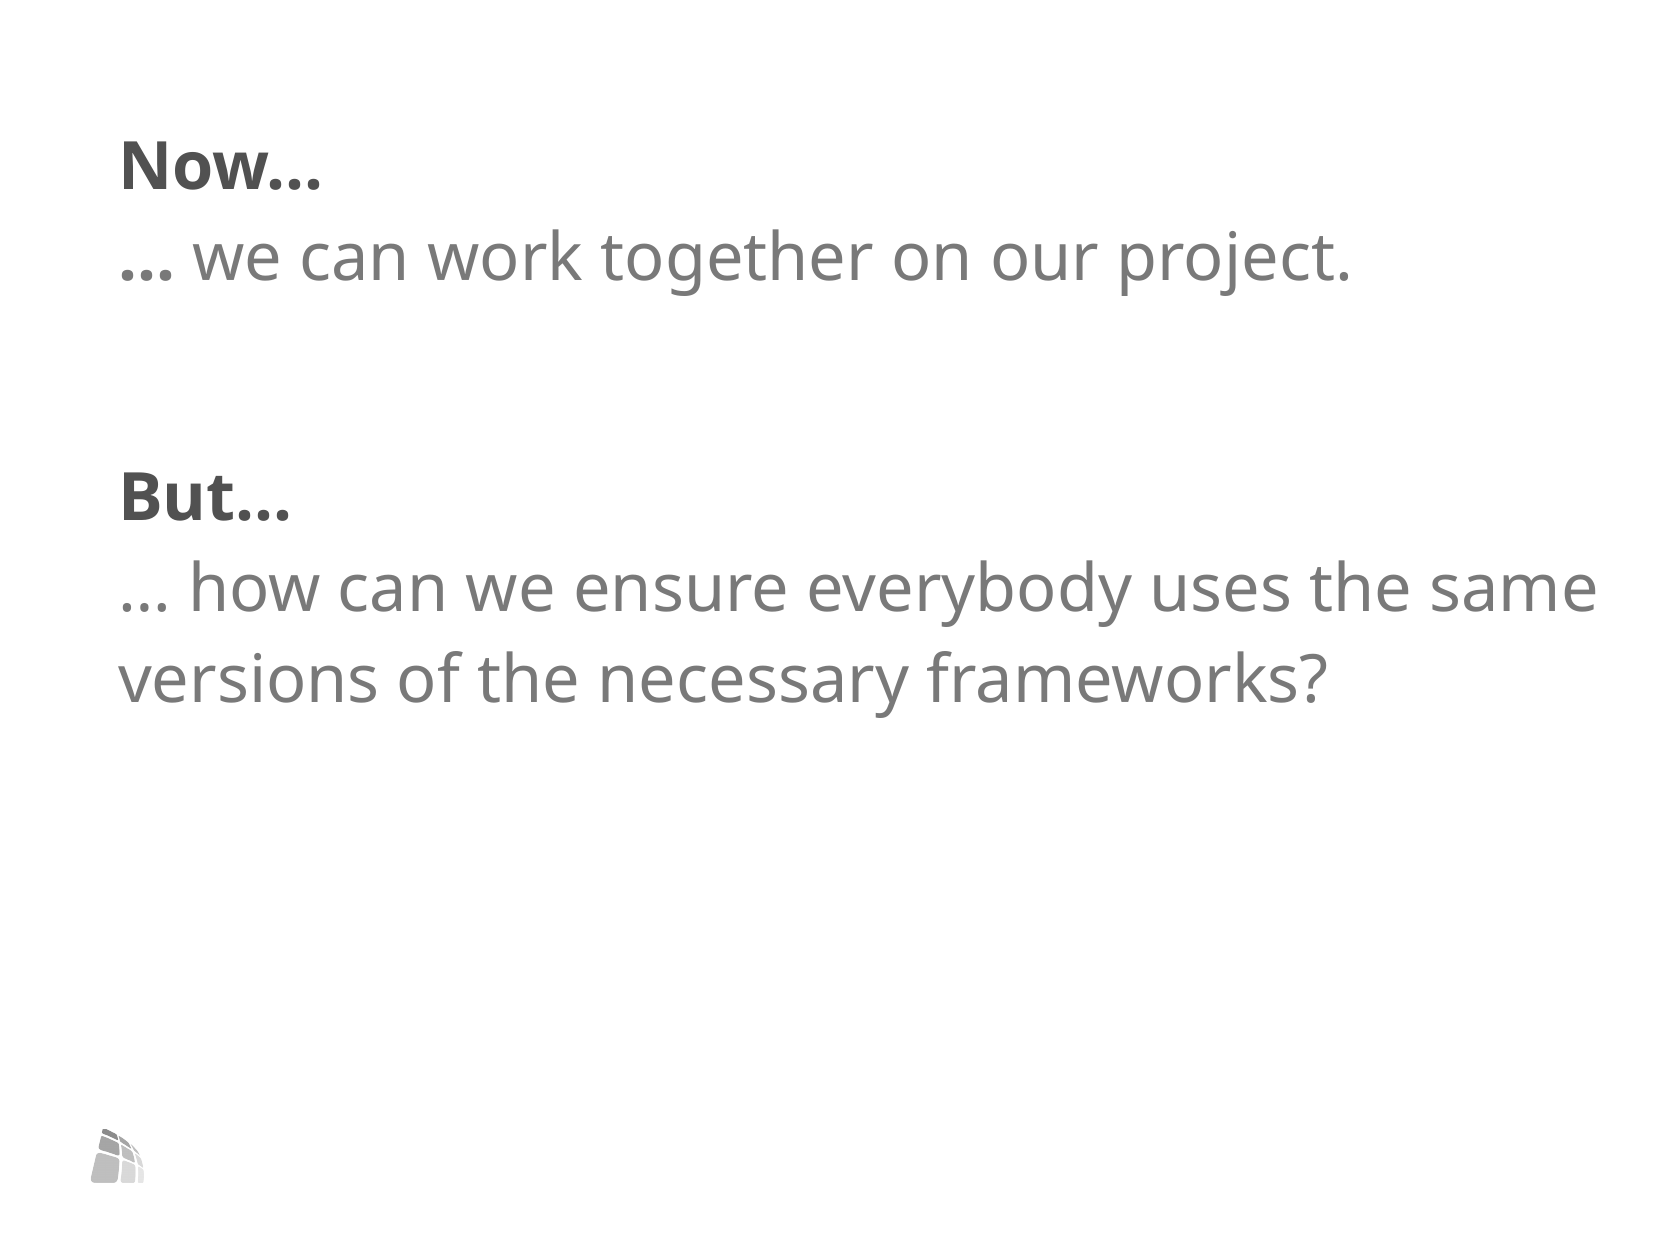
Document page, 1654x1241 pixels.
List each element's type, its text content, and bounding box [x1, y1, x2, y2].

list Now... … we can work together on our project. But... … how can we ensure everybody uses the same versions of the necessary frameworks? [118, 118, 1607, 1010]
picture [82, 1129, 144, 1183]
